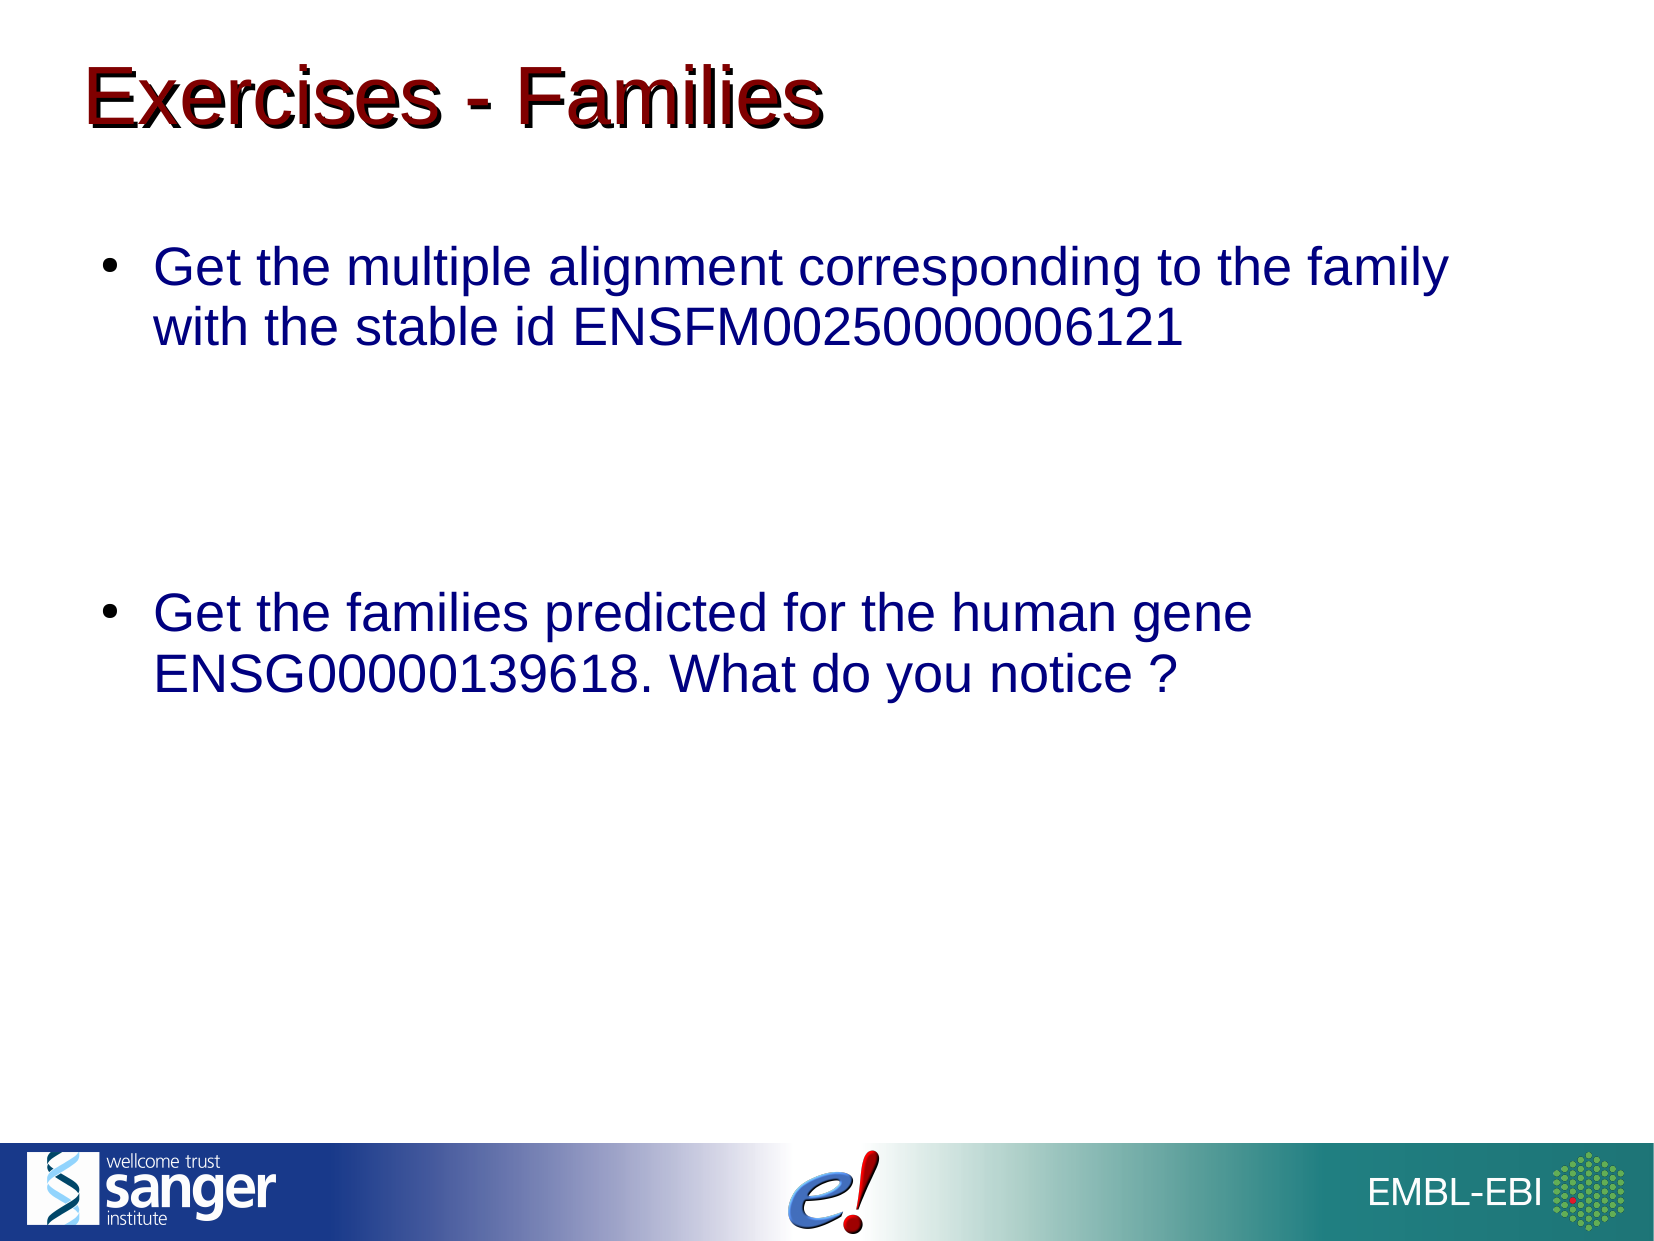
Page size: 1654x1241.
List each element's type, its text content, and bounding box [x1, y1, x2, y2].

title Exercises - Families [82, 49, 1571, 257]
list Get the multiple alignment corresponding to the family with the stable id ENSFM00250000006121 Get the families predicted for the human gene ENSG00000139618. What do you notice ? [82, 236, 1477, 963]
picture [0, 1143, 1654, 1241]
